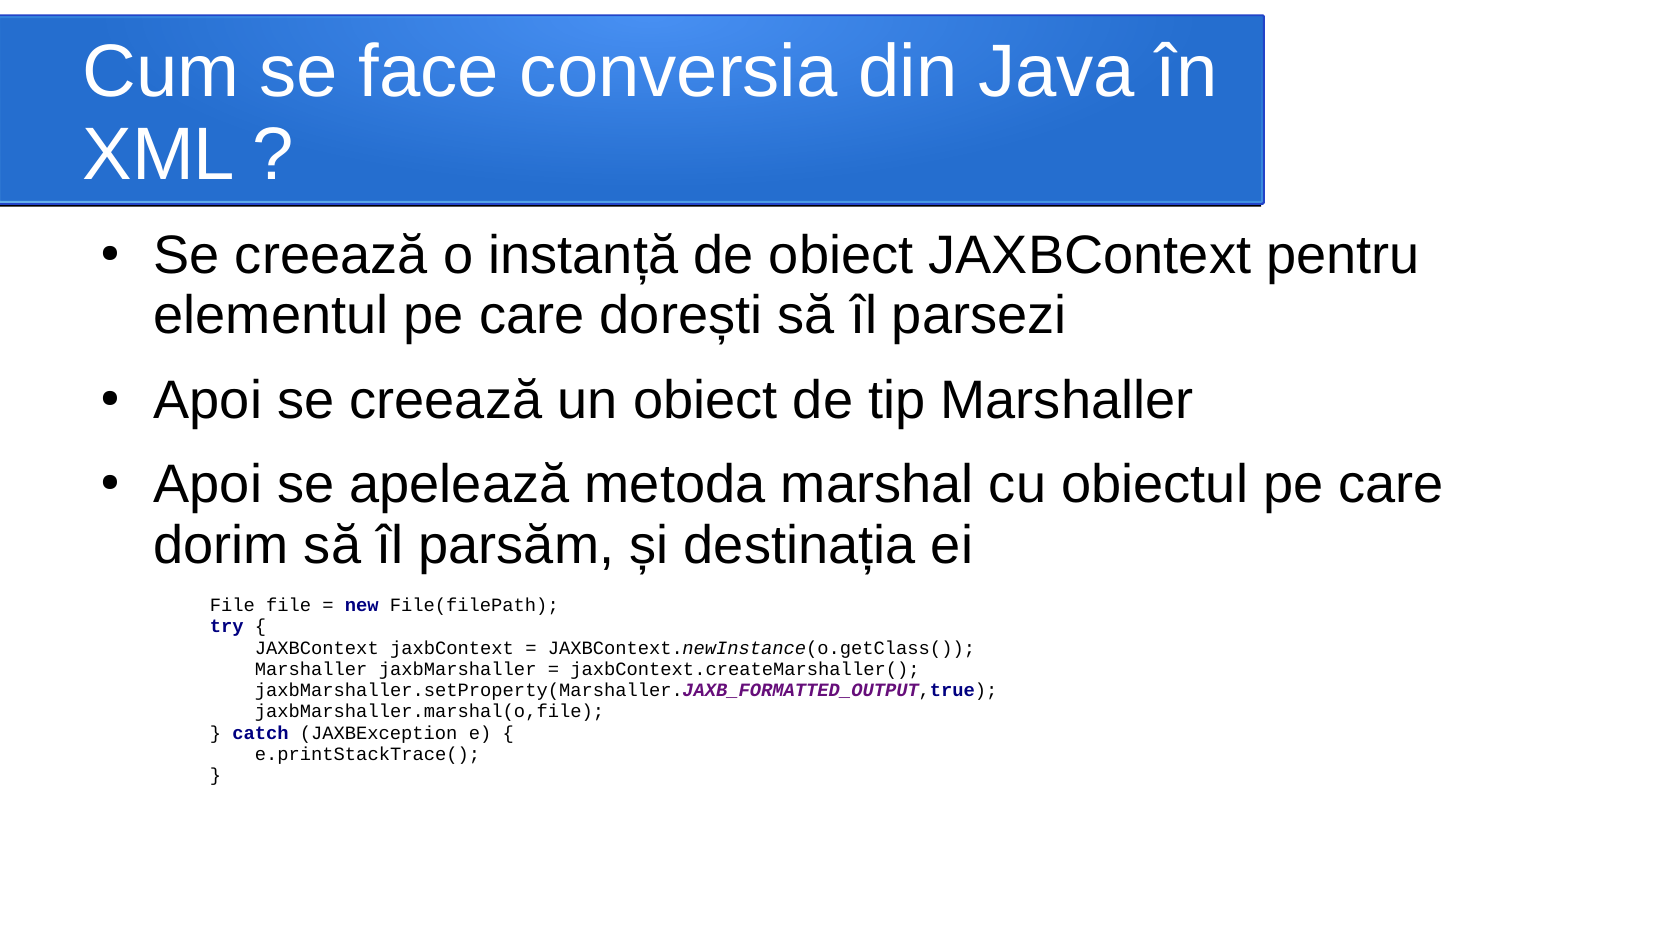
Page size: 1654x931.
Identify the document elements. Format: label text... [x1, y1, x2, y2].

text_box File file = new File(filePath); try { JAXBContext jaxbContext = JAXBContext.newInstance(o.getClass()); Marshaller jaxbMarshaller = jaxbContext.createMarshaller(); jaxbMarshaller.setProperty(Marshaller.JAXB_FORMATTED_OUTPUT,true); jaxbMarshaller.marshal(o,file); } catch (JAXBException e) { e.printStackTrace(); } [195, 588, 1426, 796]
title Cum se face conversia din Java în XML ? [82, 29, 1235, 196]
list Se creează o instanță de obiect JAXBContext pentru elementul pe care dorești să îl parsezi Apoi se creează un obiect de tip Marshaller Apoi se apelează metoda marshal cu obiectul pe care dorim să îl parsăm, și destinația ei [82, 224, 1571, 764]
